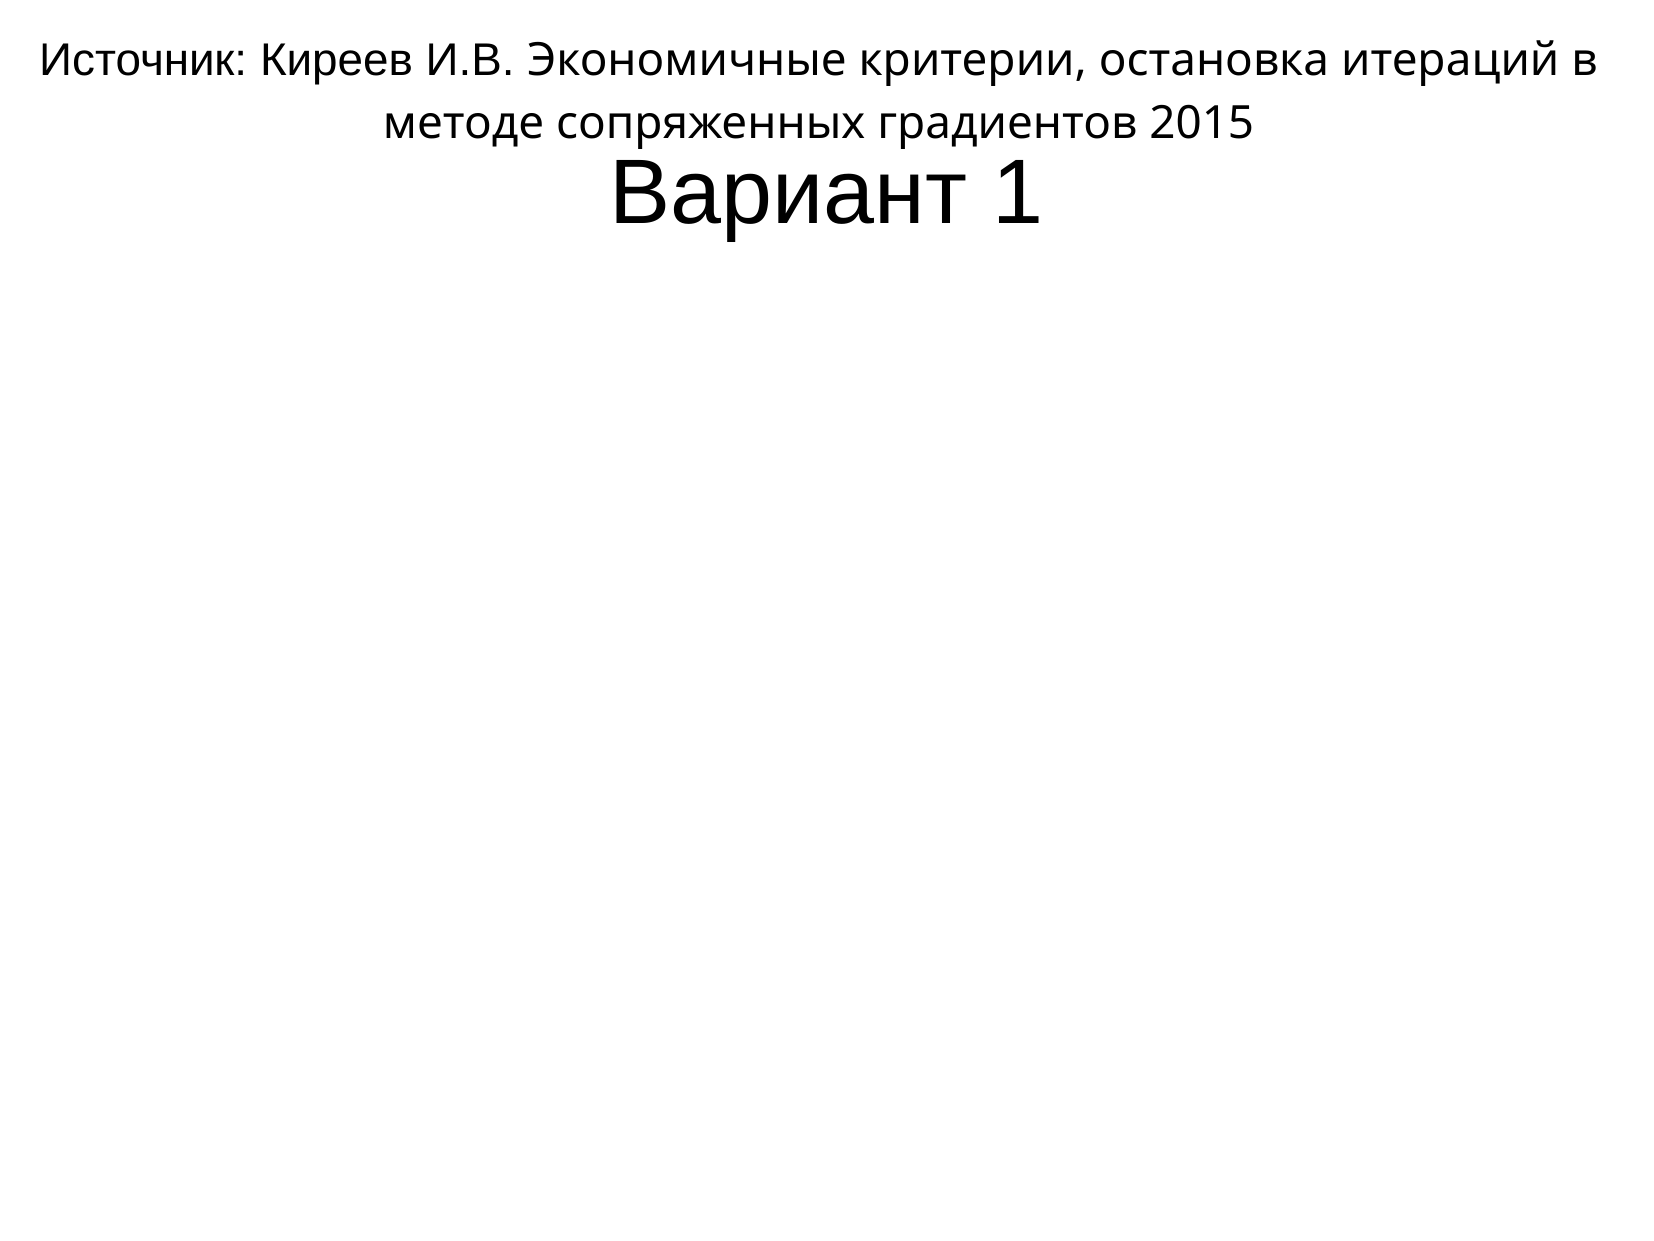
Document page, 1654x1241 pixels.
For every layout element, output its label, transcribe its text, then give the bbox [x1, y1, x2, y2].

title Вариант 1 [82, 189, 1571, 296]
text_box Источник: Киреев И.В. Экономичные критерии, остановка итераций в методе сопряженных градиентов 2015 [0, 26, 1654, 189]
